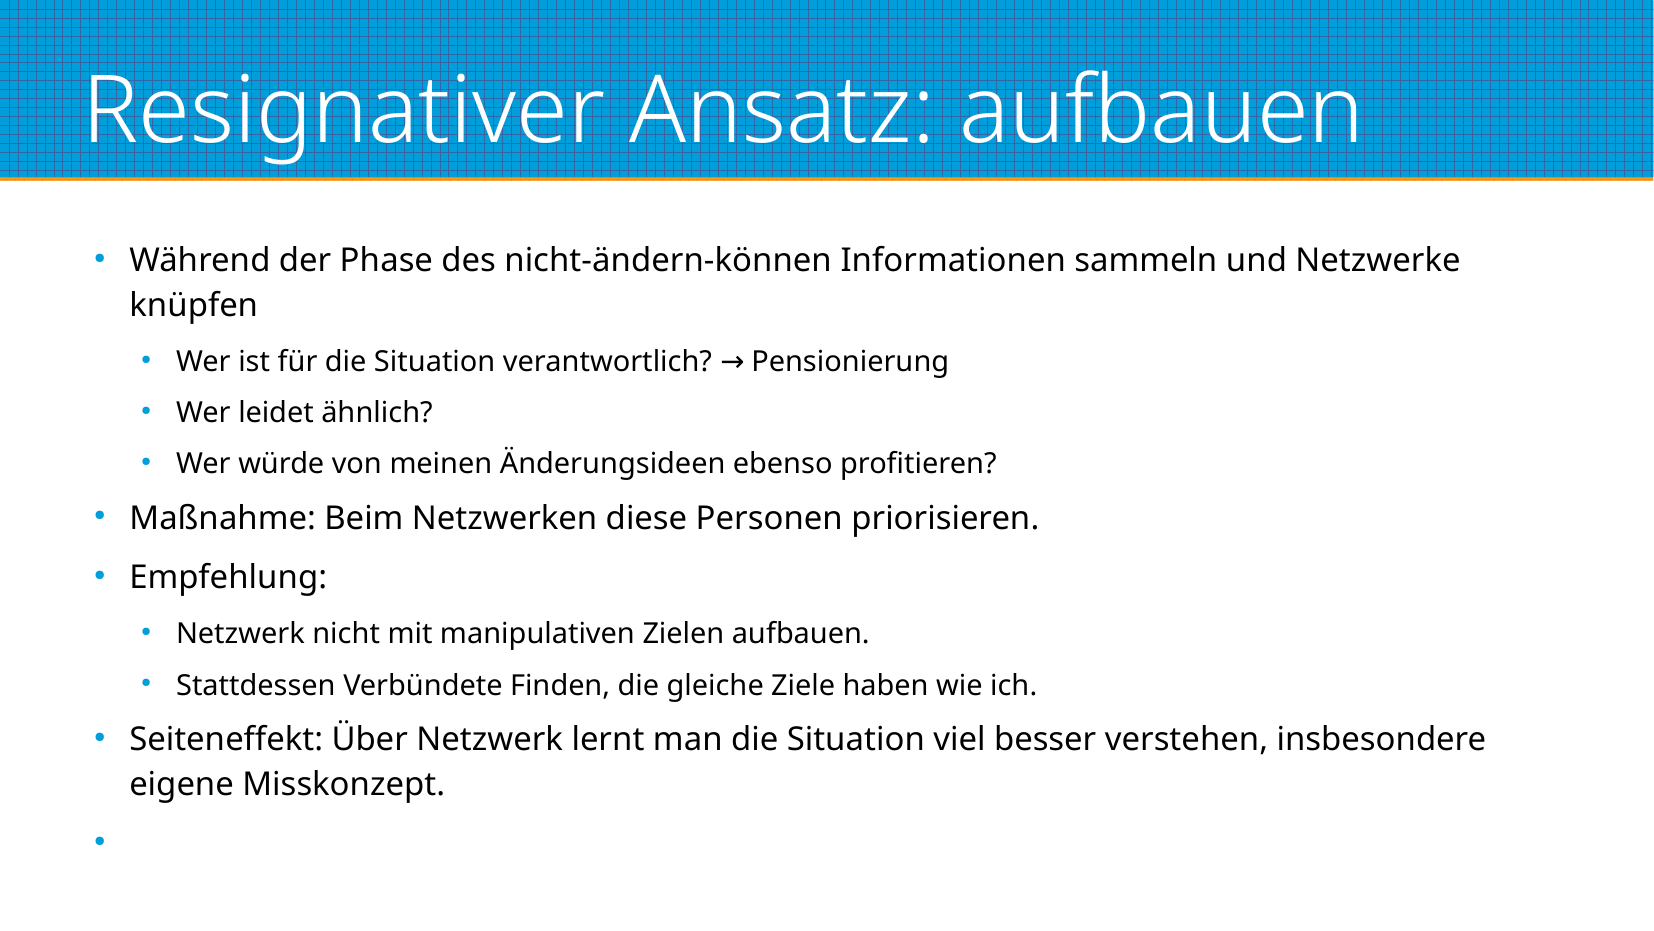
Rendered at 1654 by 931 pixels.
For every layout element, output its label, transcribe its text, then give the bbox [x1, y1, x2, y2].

list Während der Phase des nicht-ändern-können Informationen sammeln und Netzwerke knüpfen Wer ist für die Situation verantwortlich? → Pensionierung Wer leidet ähnlich? Wer würde von meinen Änderungsideen ebenso profitieren? Maßnahme: Beim Netzwerken diese Personen priorisieren. Empfehlung: Netzwerk nicht mit manipulativen Zielen aufbauen. Stattdessen Verbündete Finden, die gleiche Ziele haben wie ich. Seiteneffekt: Über Netzwerk lernt man die Situation viel besser verstehen, insbesondere eigene Misskonzept. [82, 236, 1563, 811]
title Resignativer Ansatz: aufbauen [82, 14, 1571, 171]
